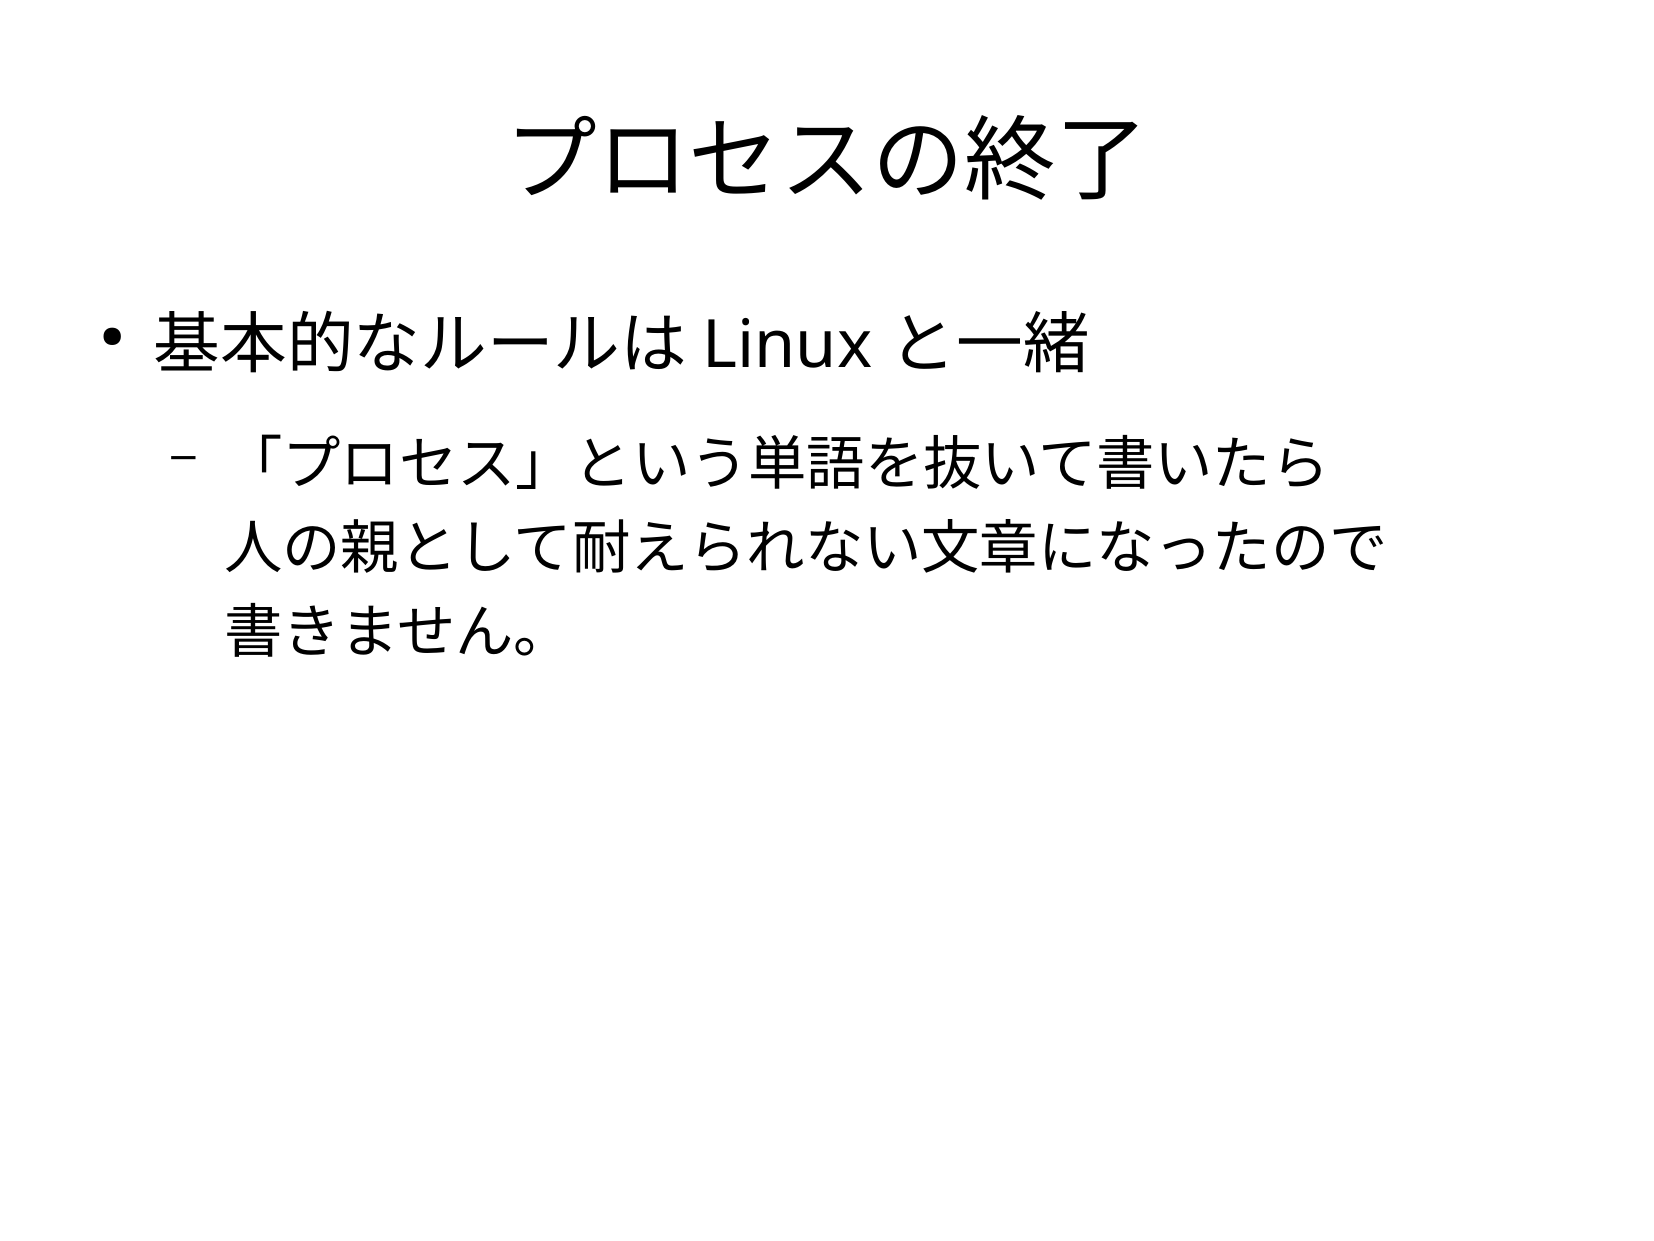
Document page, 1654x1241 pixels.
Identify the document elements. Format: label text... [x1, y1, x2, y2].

title プロセスの終了 [82, 49, 1571, 257]
list 基本的なルールは Linux と一緒 「プロセス」という単語を抜いて書いたら 人の親として耐えられない文章になったので 書きません。 [82, 290, 1538, 1170]
